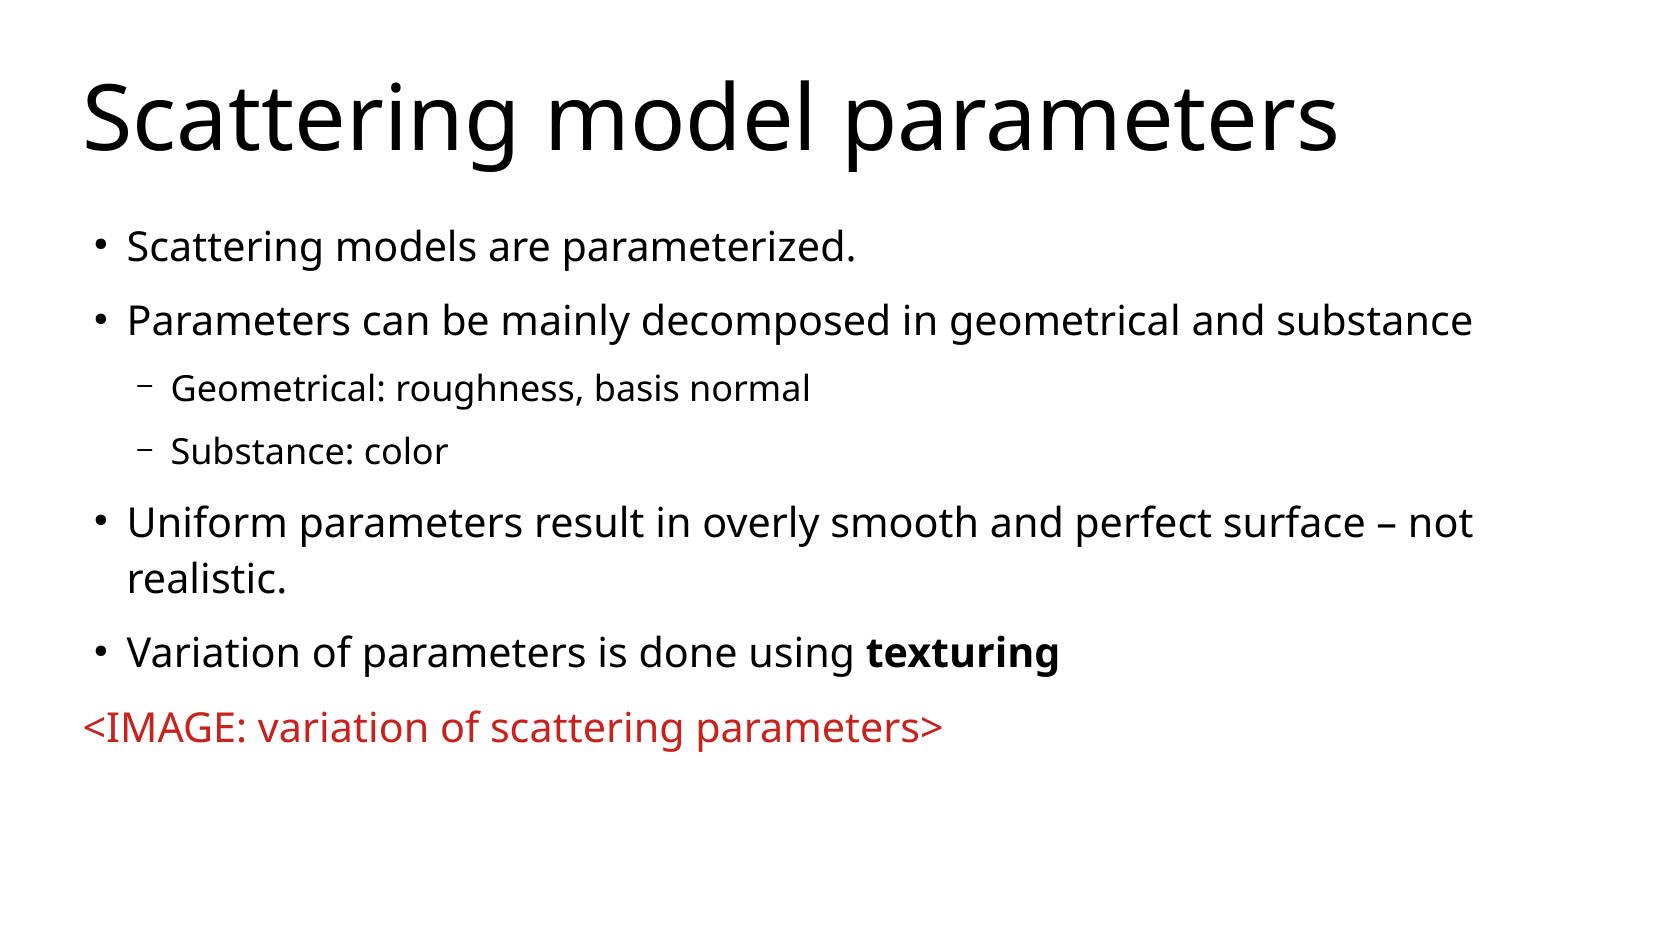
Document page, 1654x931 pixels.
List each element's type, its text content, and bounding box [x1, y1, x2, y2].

title Scattering model parameters [82, 37, 1571, 193]
list Scattering models are parameterized. Parameters can be mainly decomposed in geometrical and substance Geometrical: roughness, basis normal Substance: color Uniform parameters result in overly smooth and perfect surface – not realistic. Variation of parameters is done using texturing <IMAGE: variation of scattering parameters> [82, 217, 1571, 758]
